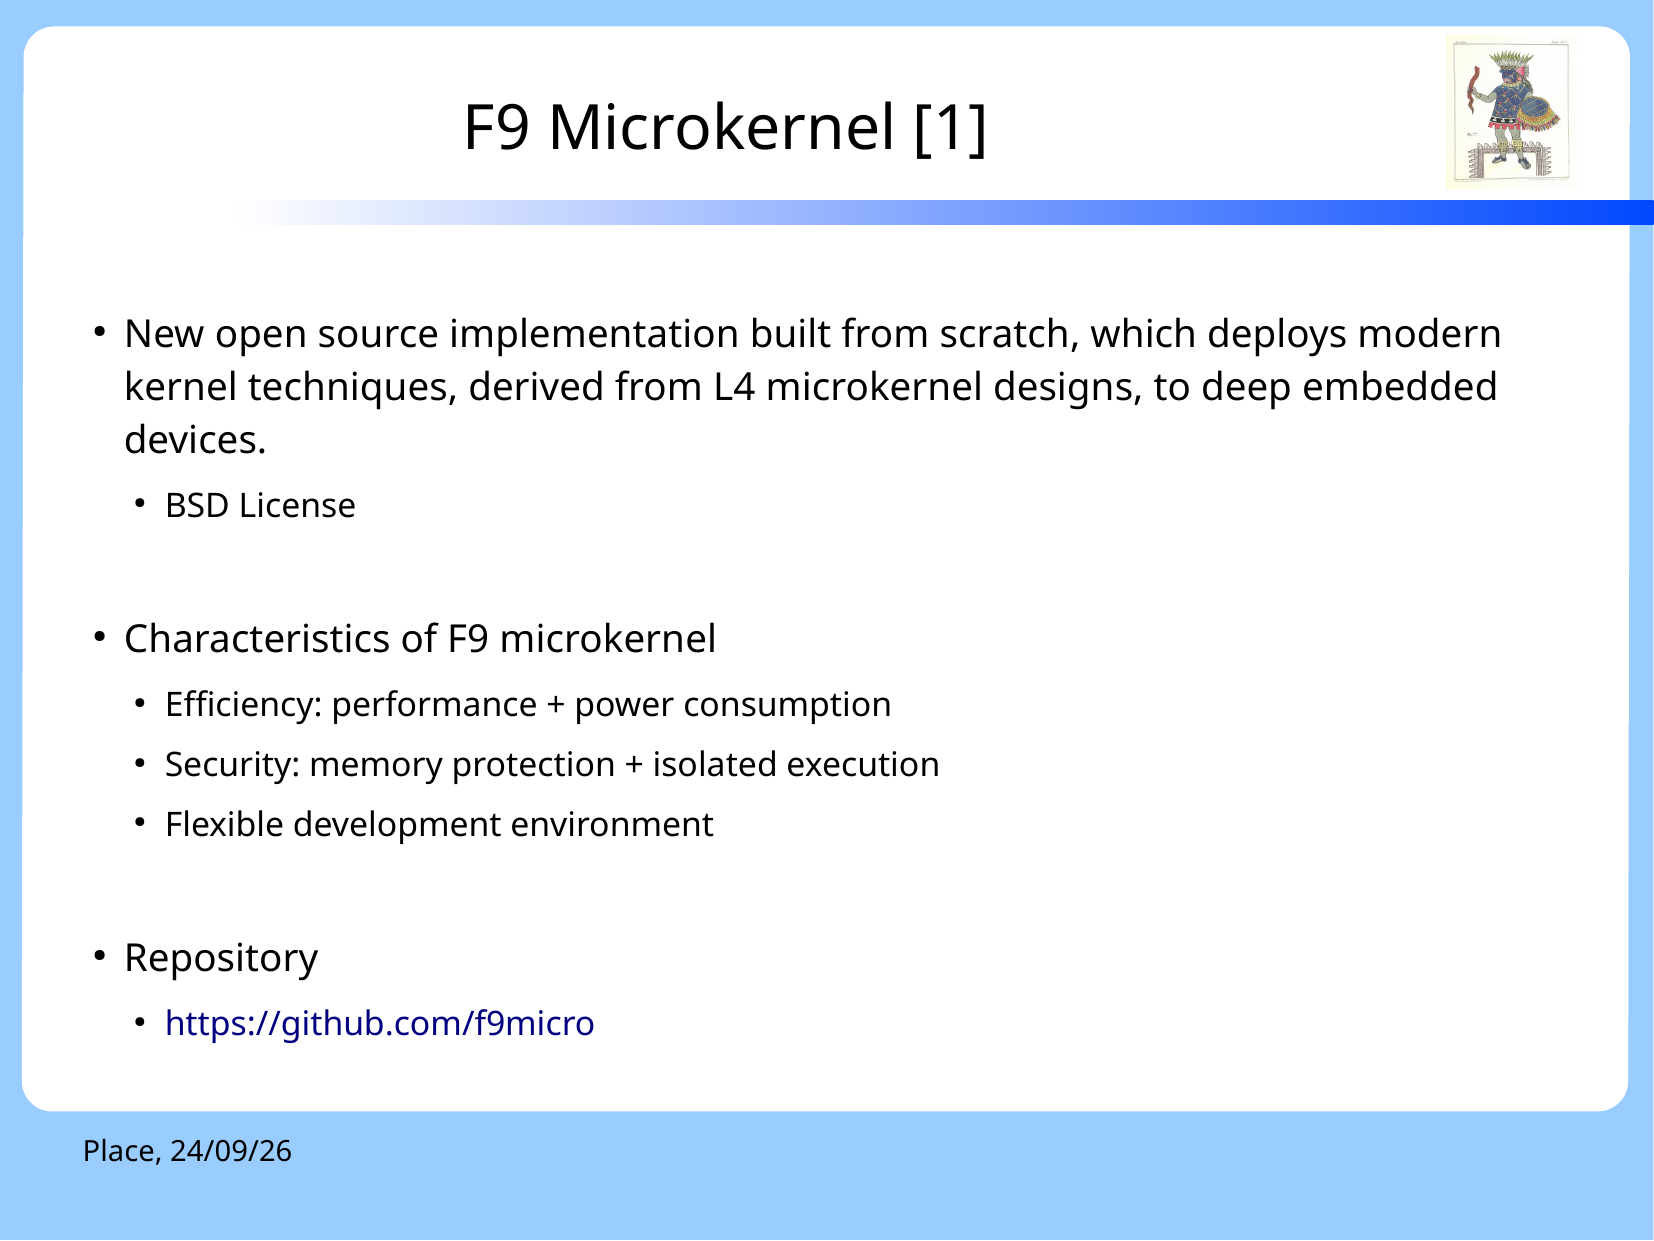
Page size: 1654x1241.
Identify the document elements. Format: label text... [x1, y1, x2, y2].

list New open source implementation built from scratch, which deploys modern kernel techniques, derived from L4 microkernel designs, to deep embedded devices. BSD License Characteristics of F9 microkernel Efficiency: performance + power consumption Security: memory protection + isolated execution Flexible development environment Repository https://github.com/f9micro [82, 236, 1571, 1055]
title F9 Microkernel [1] [82, 49, 1371, 201]
picture [1446, 35, 1577, 189]
